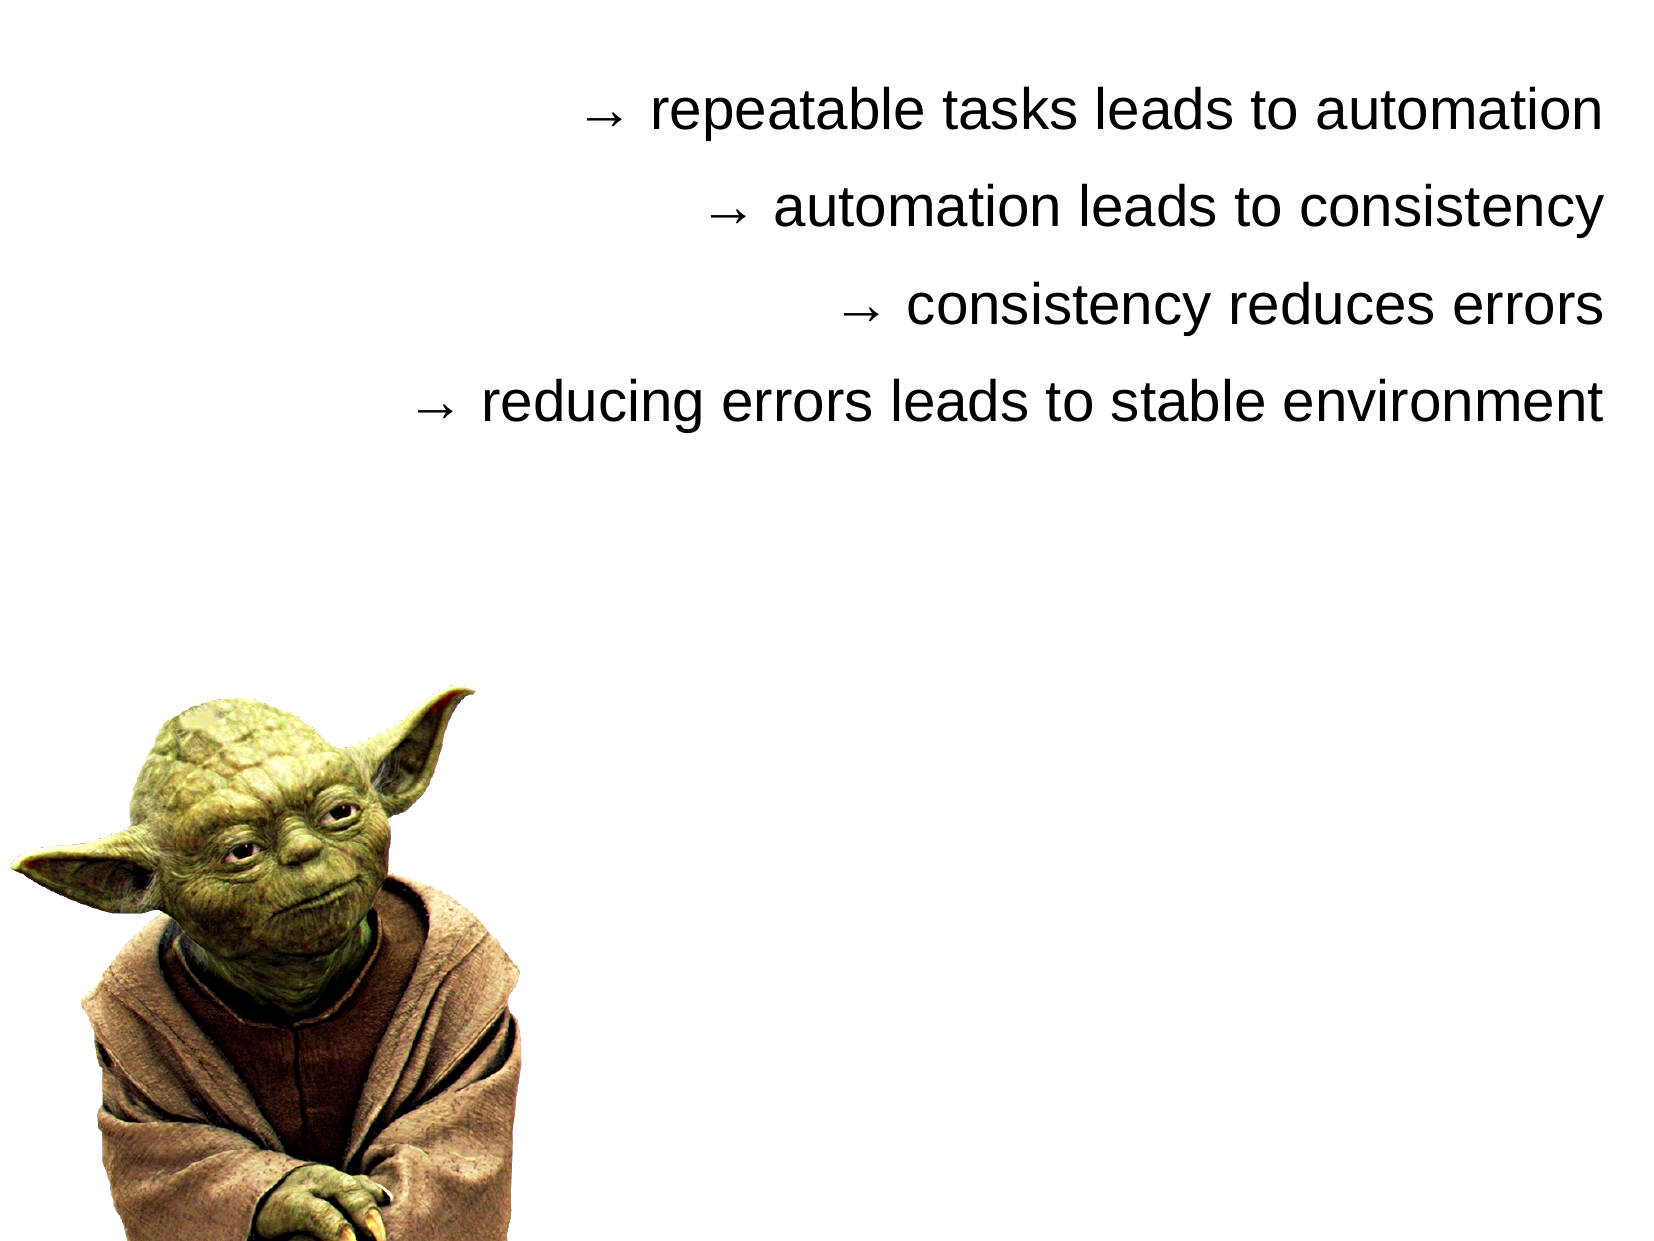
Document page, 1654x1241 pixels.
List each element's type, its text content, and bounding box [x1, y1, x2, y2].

picture [0, 616, 709, 1241]
subtitle → repeatable tasks leads to automation → automation leads to consistency → consistency reduces errors → reducing errors leads to stable environment [117, 0, 1606, 817]
